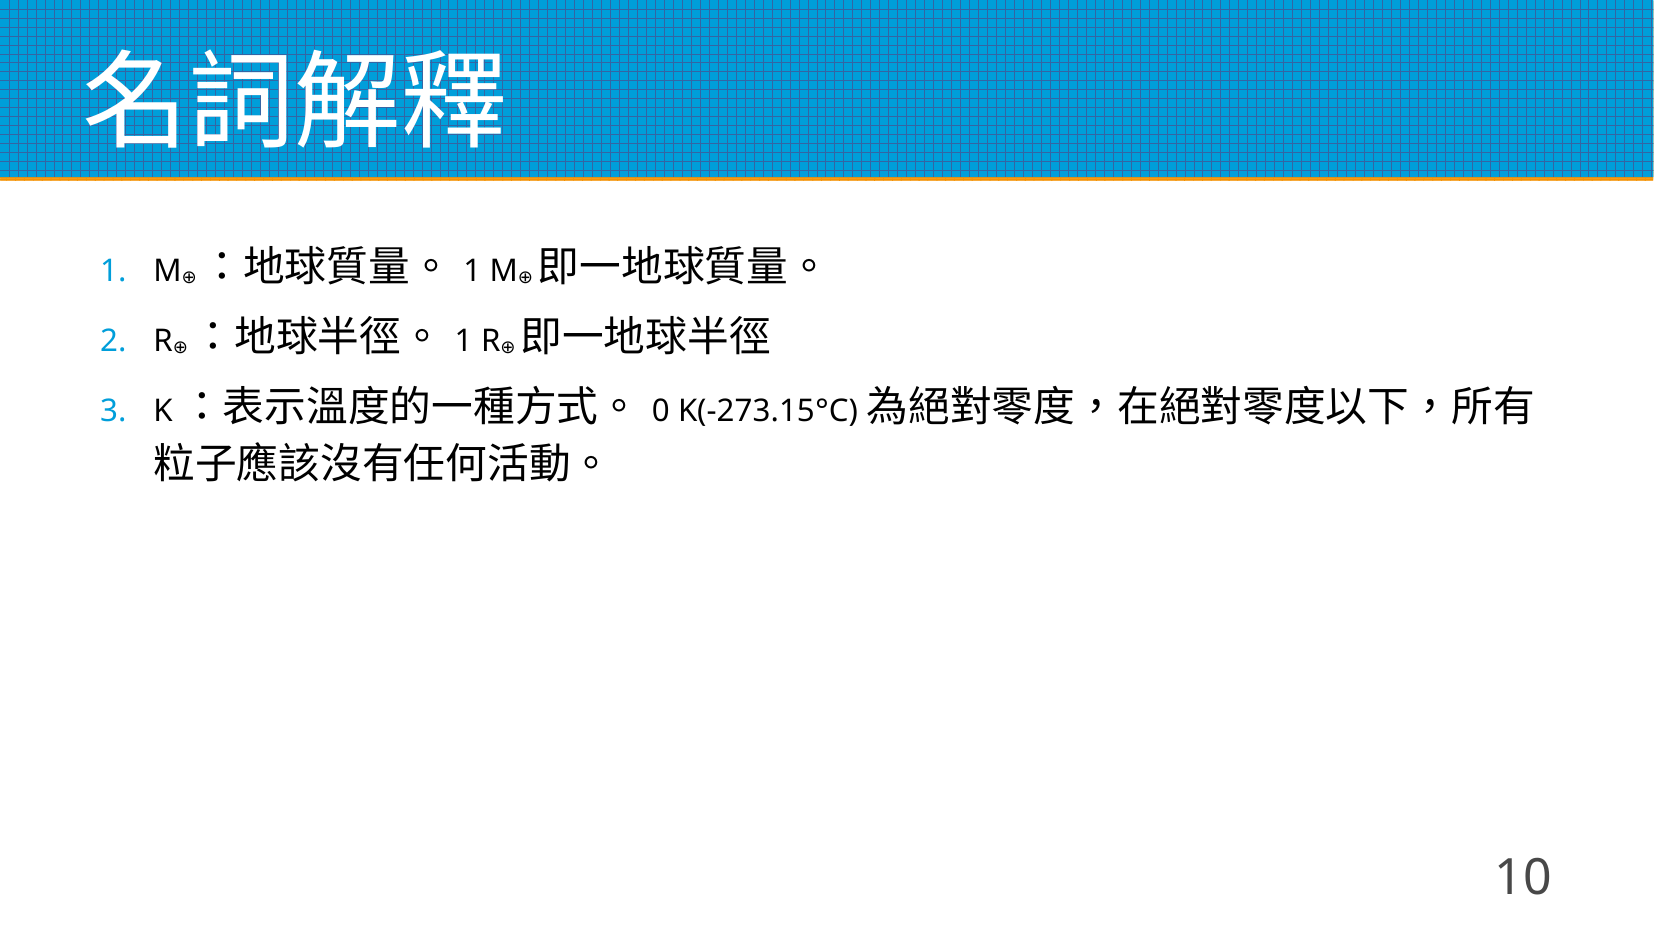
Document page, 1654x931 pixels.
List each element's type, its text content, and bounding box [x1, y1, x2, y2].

title 名詞解釋 [82, 14, 1571, 171]
list M⊕：地球質量。1 M⊕即一地球質量。 R⊕：地球半徑。1 R⊕即一地球半徑 K：表示溫度的一種方式。0 K(-273.15°C)為絕對零度，在絕對零度以下，所有粒子應該沒有任何活動。 [82, 236, 1563, 811]
